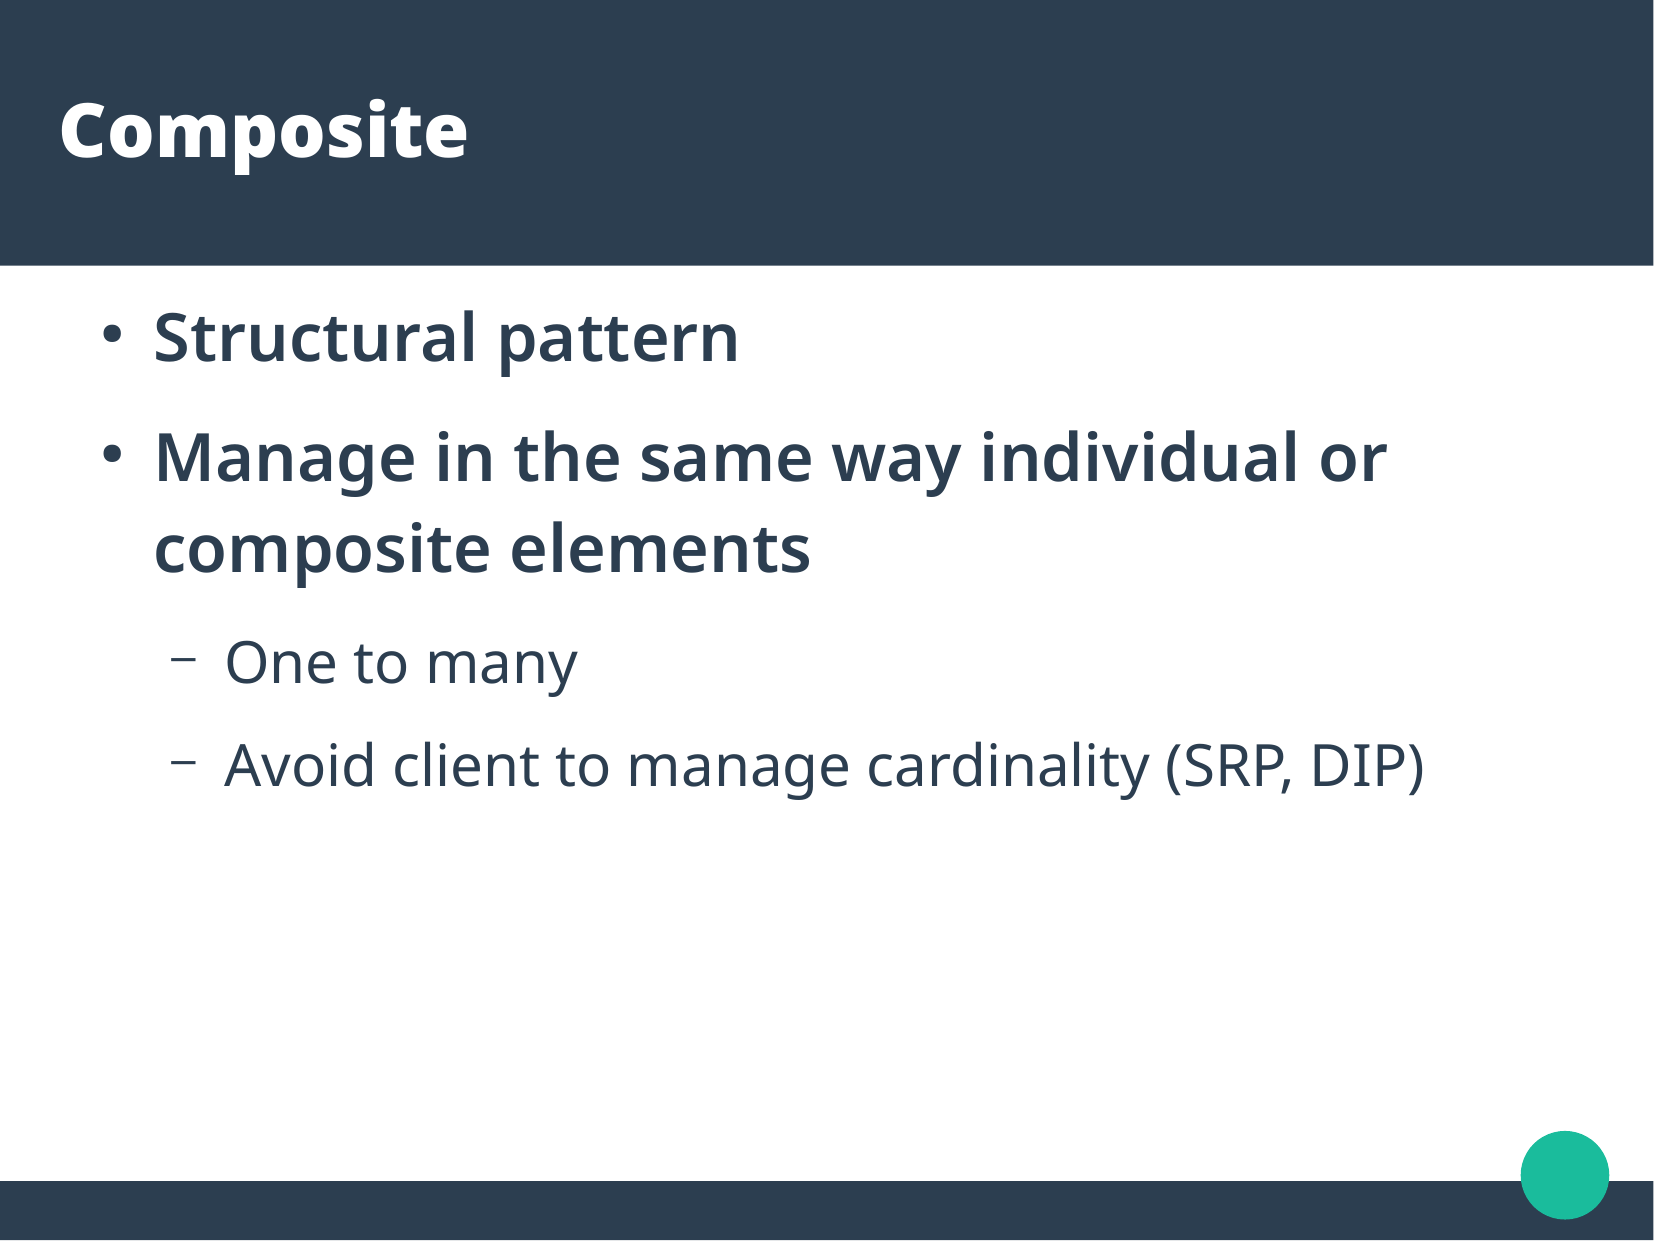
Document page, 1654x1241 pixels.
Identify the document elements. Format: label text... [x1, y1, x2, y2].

title Composite [59, 49, 1595, 207]
list Structural pattern Manage in the same way individual or composite elements One to many Avoid client to manage cardinality (SRP, DIP) [82, 290, 1571, 1010]
